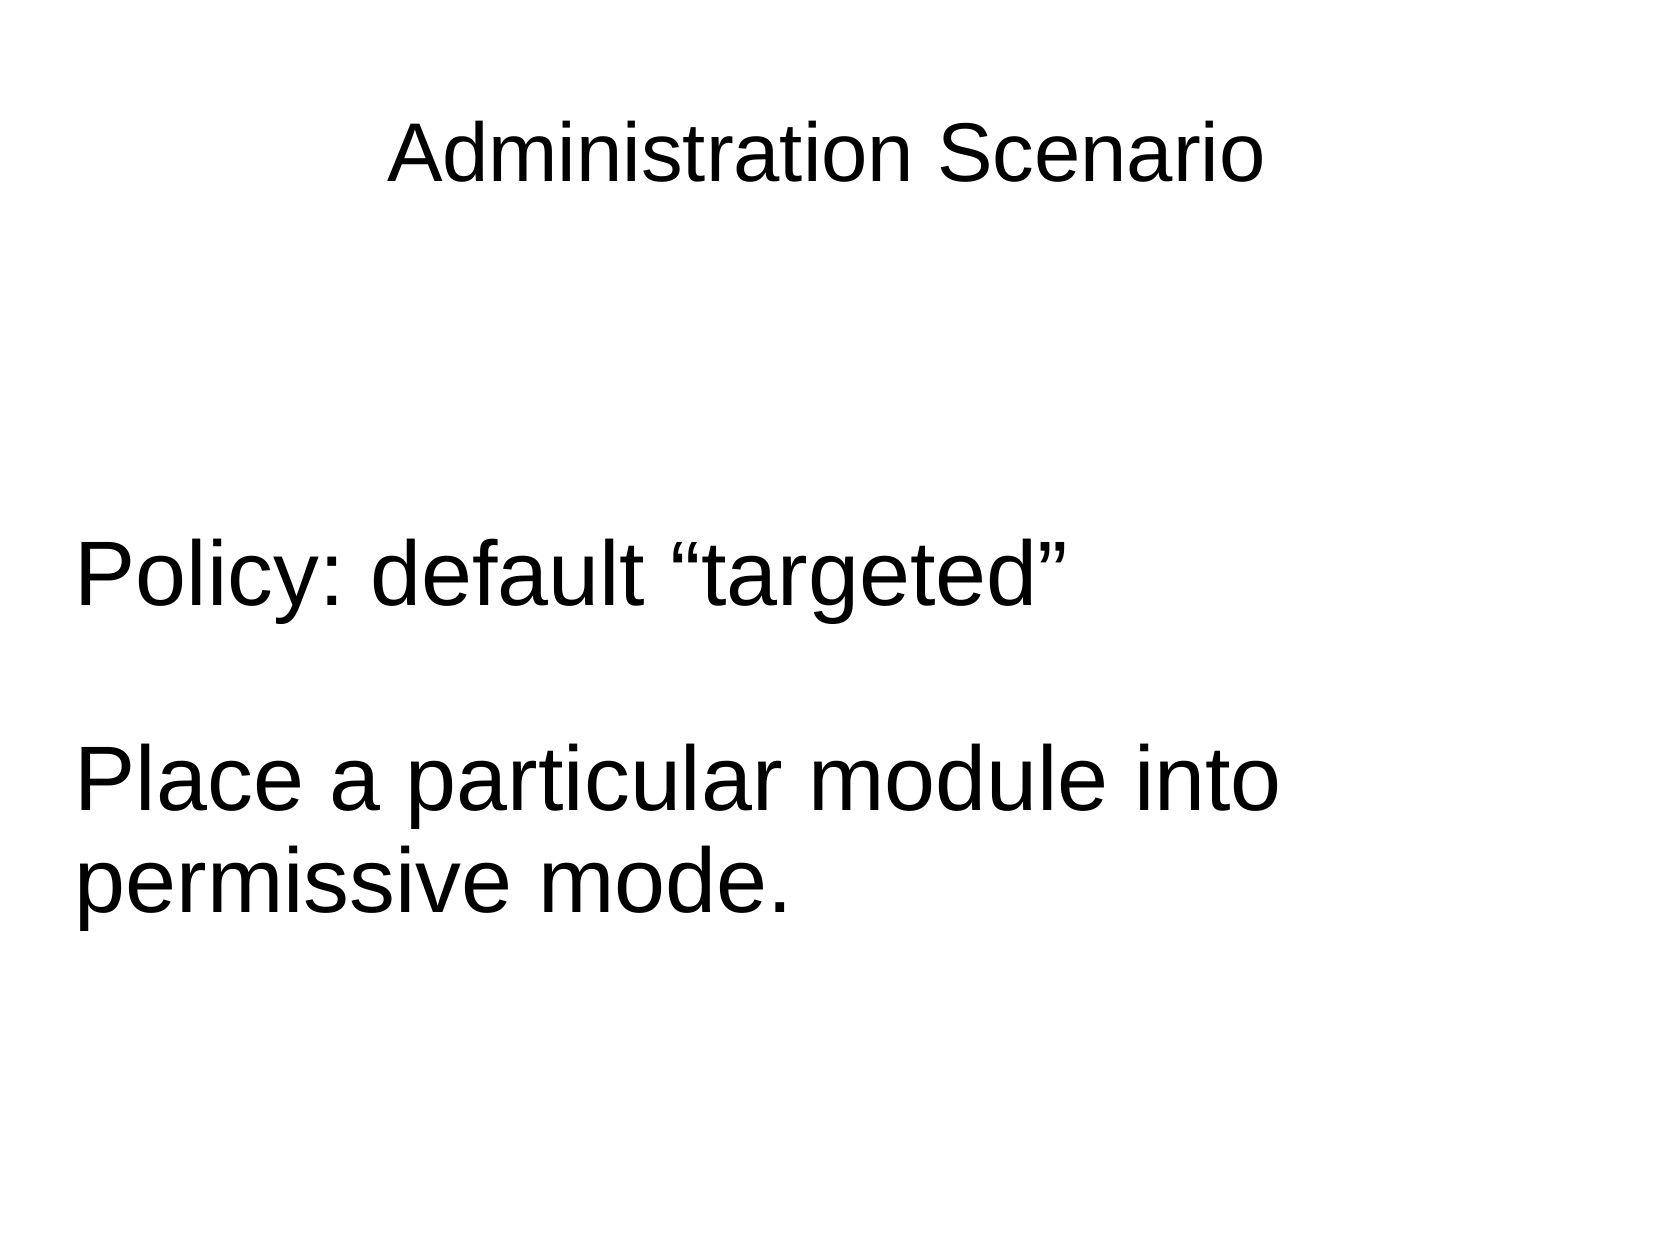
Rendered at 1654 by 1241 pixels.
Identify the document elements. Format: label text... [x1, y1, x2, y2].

title Administration Scenario [82, 49, 1571, 257]
text_box Policy: default “targeted” Place a particular module into permissive mode. [59, 515, 1635, 940]
